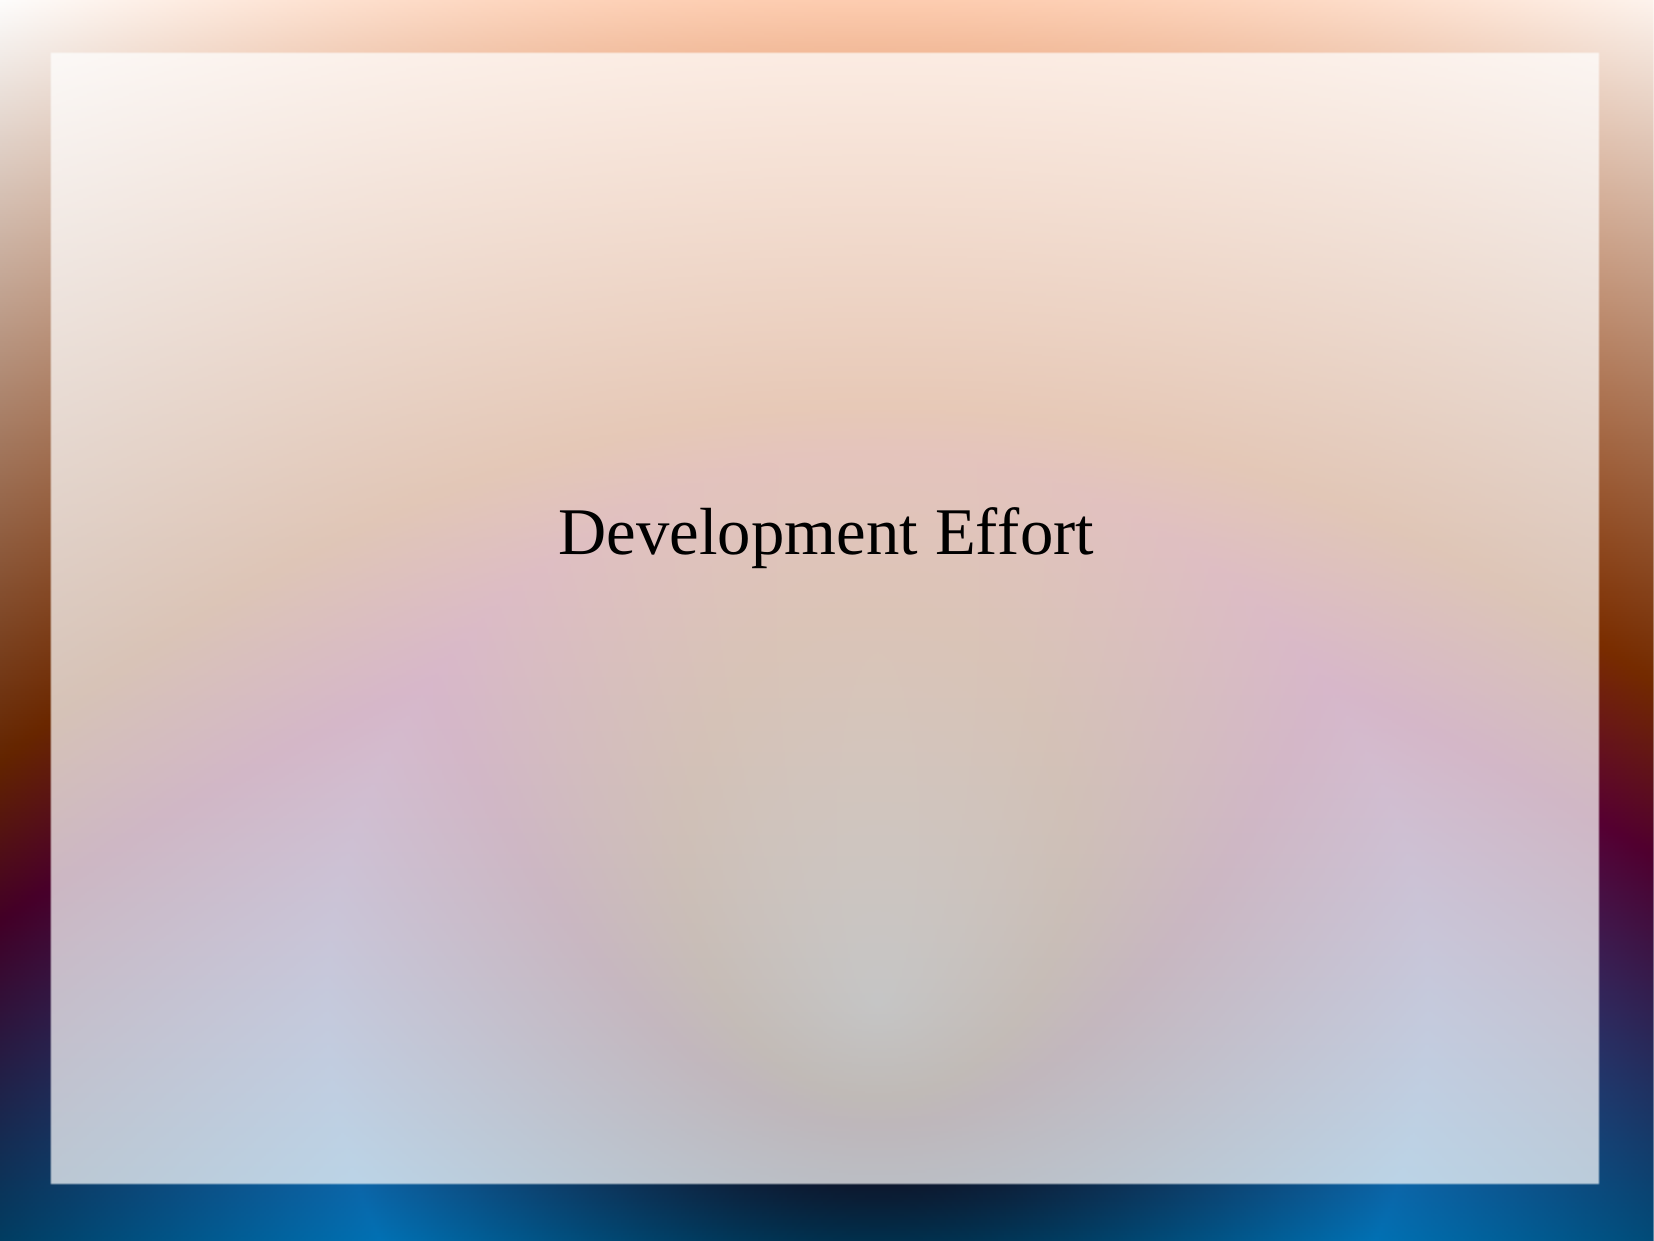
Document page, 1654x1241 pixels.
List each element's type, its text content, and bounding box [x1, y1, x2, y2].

subtitle Development Effort [82, 55, 1571, 1010]
picture [0, 0, 1654, 1241]
